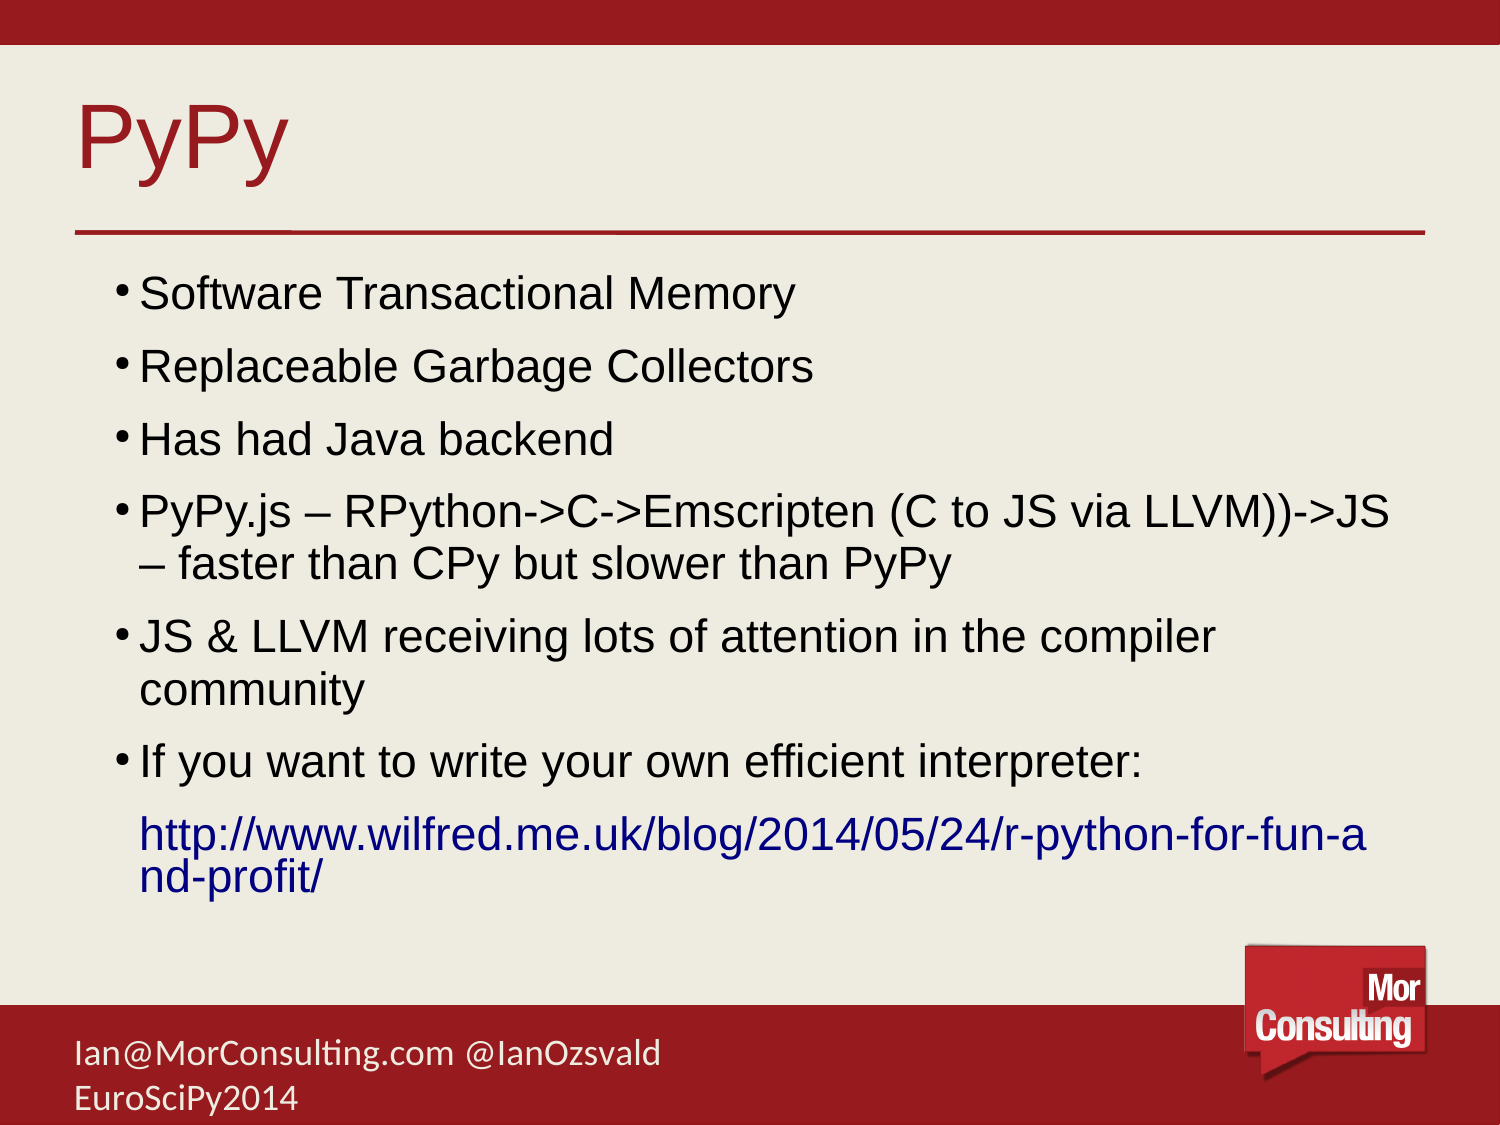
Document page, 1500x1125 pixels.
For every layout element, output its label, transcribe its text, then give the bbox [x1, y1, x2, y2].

picture [1230, 935, 1438, 1089]
title PyPy [74, 44, 1425, 232]
list Software Transactional Memory Replaceable Garbage Collectors Has had Java backend PyPy.js – RPython->C->Emscripten (C to JS via LLVM))->JS – faster than CPy but slower than PyPy JS & LLVM receiving lots of attention in the compiler community If you want to write your own efficient interpreter: http://www.wilfred.me.uk/blog/2014/05/24/r-python-for-fun-and-profit/ [75, 263, 1395, 916]
